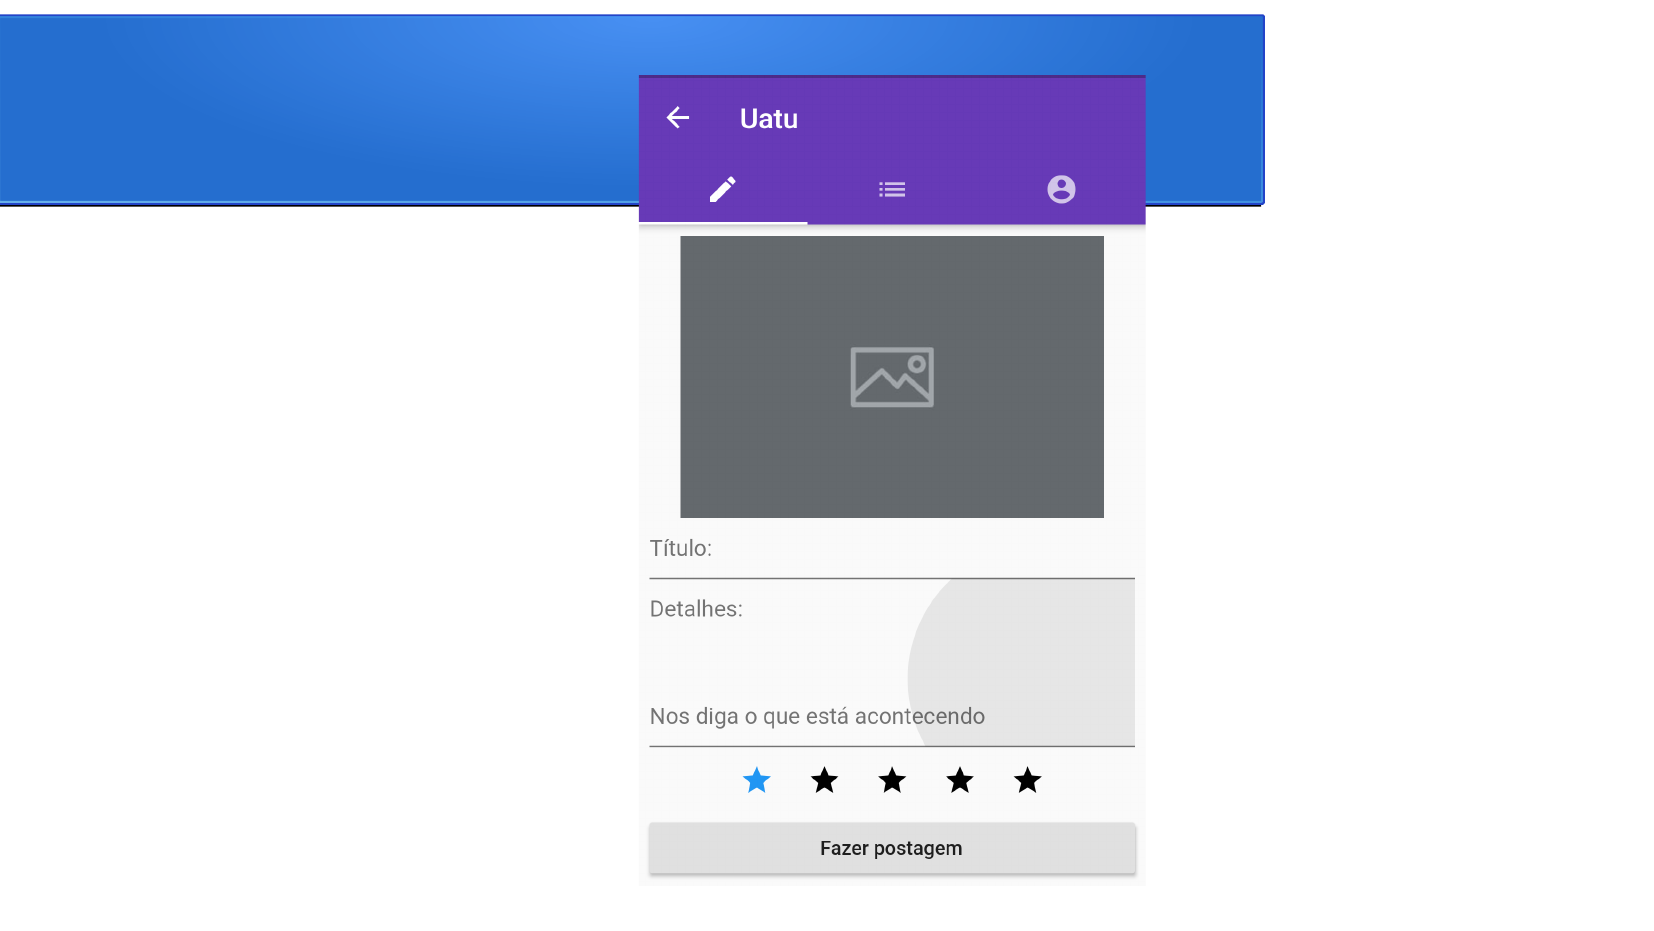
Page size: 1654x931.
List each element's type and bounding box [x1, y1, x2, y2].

picture [638, 75, 1146, 886]
